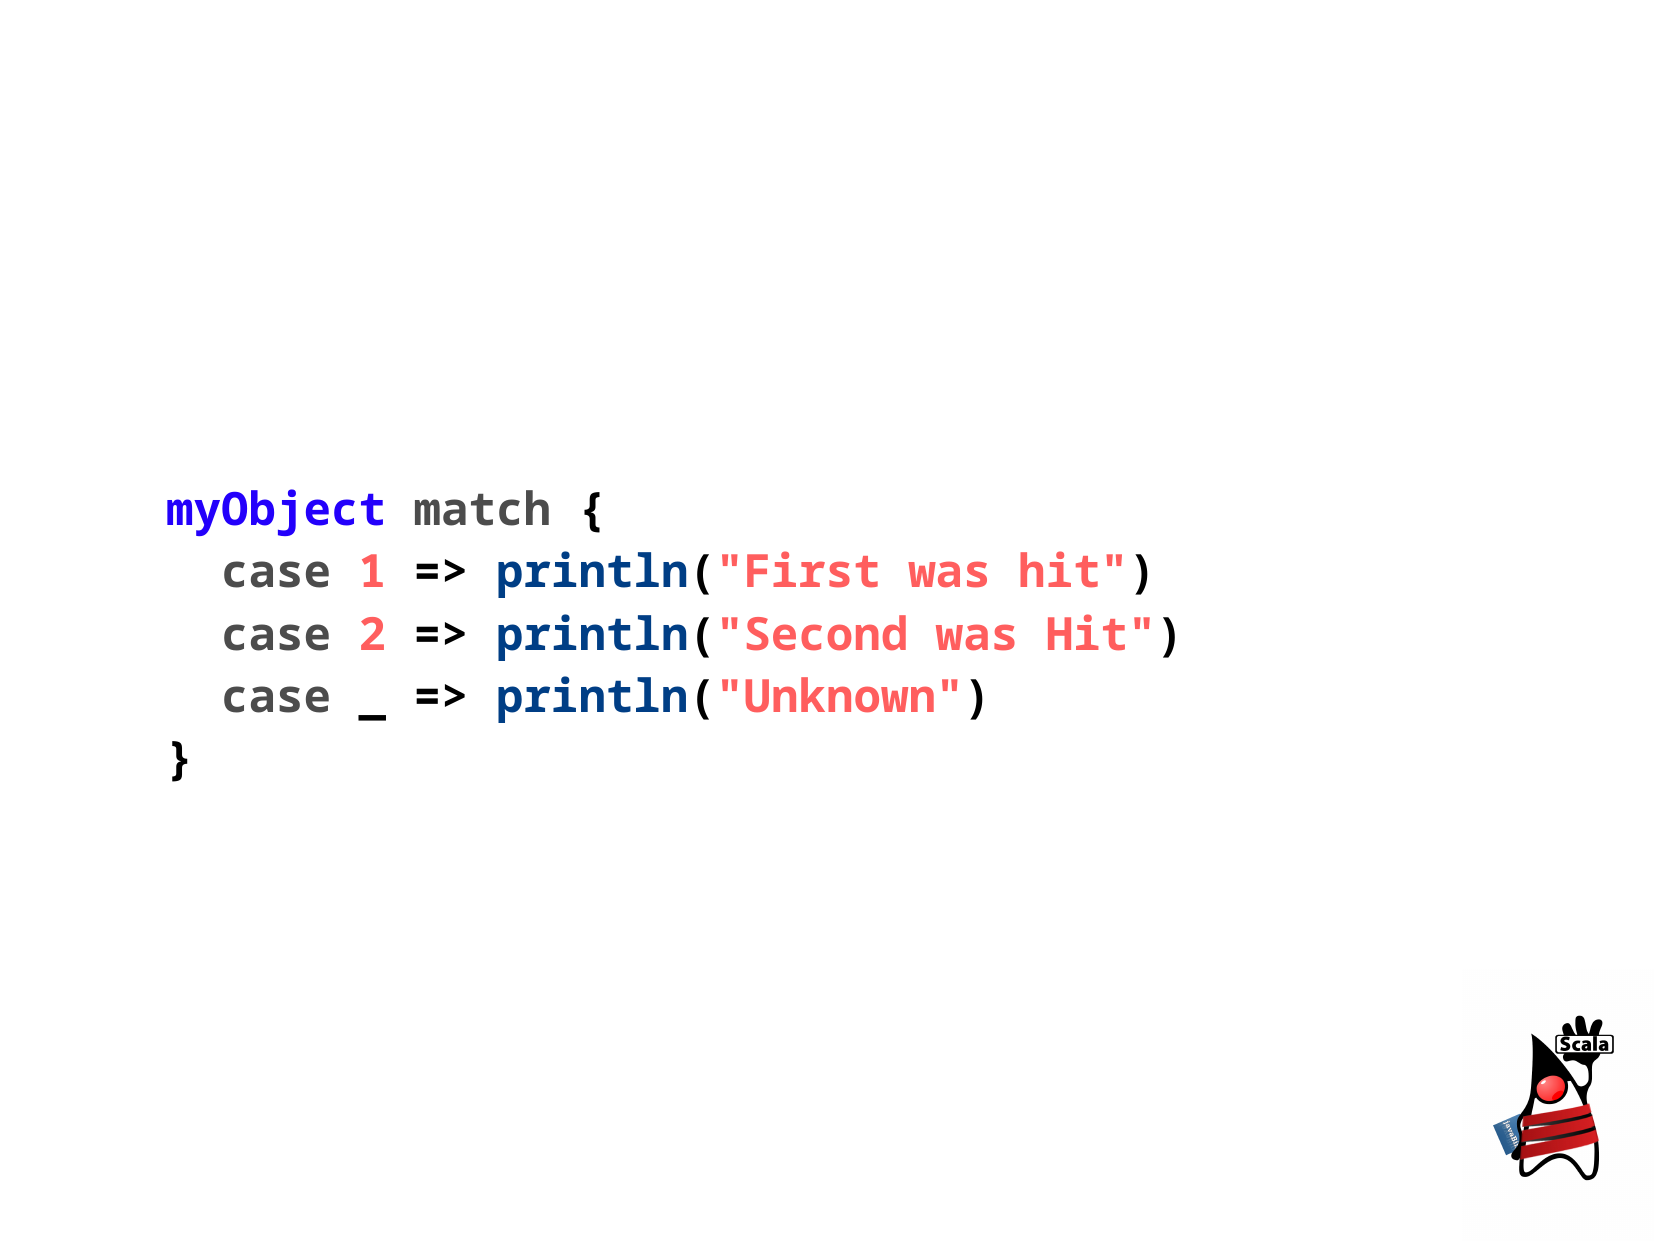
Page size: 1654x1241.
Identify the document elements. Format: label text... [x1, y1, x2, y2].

text_box myObject match { case 1 => println("First was hit") case 2 => println("Second was Hit") case _ => println("Unknown") } [96, 468, 1654, 743]
picture [1462, 969, 1654, 1241]
